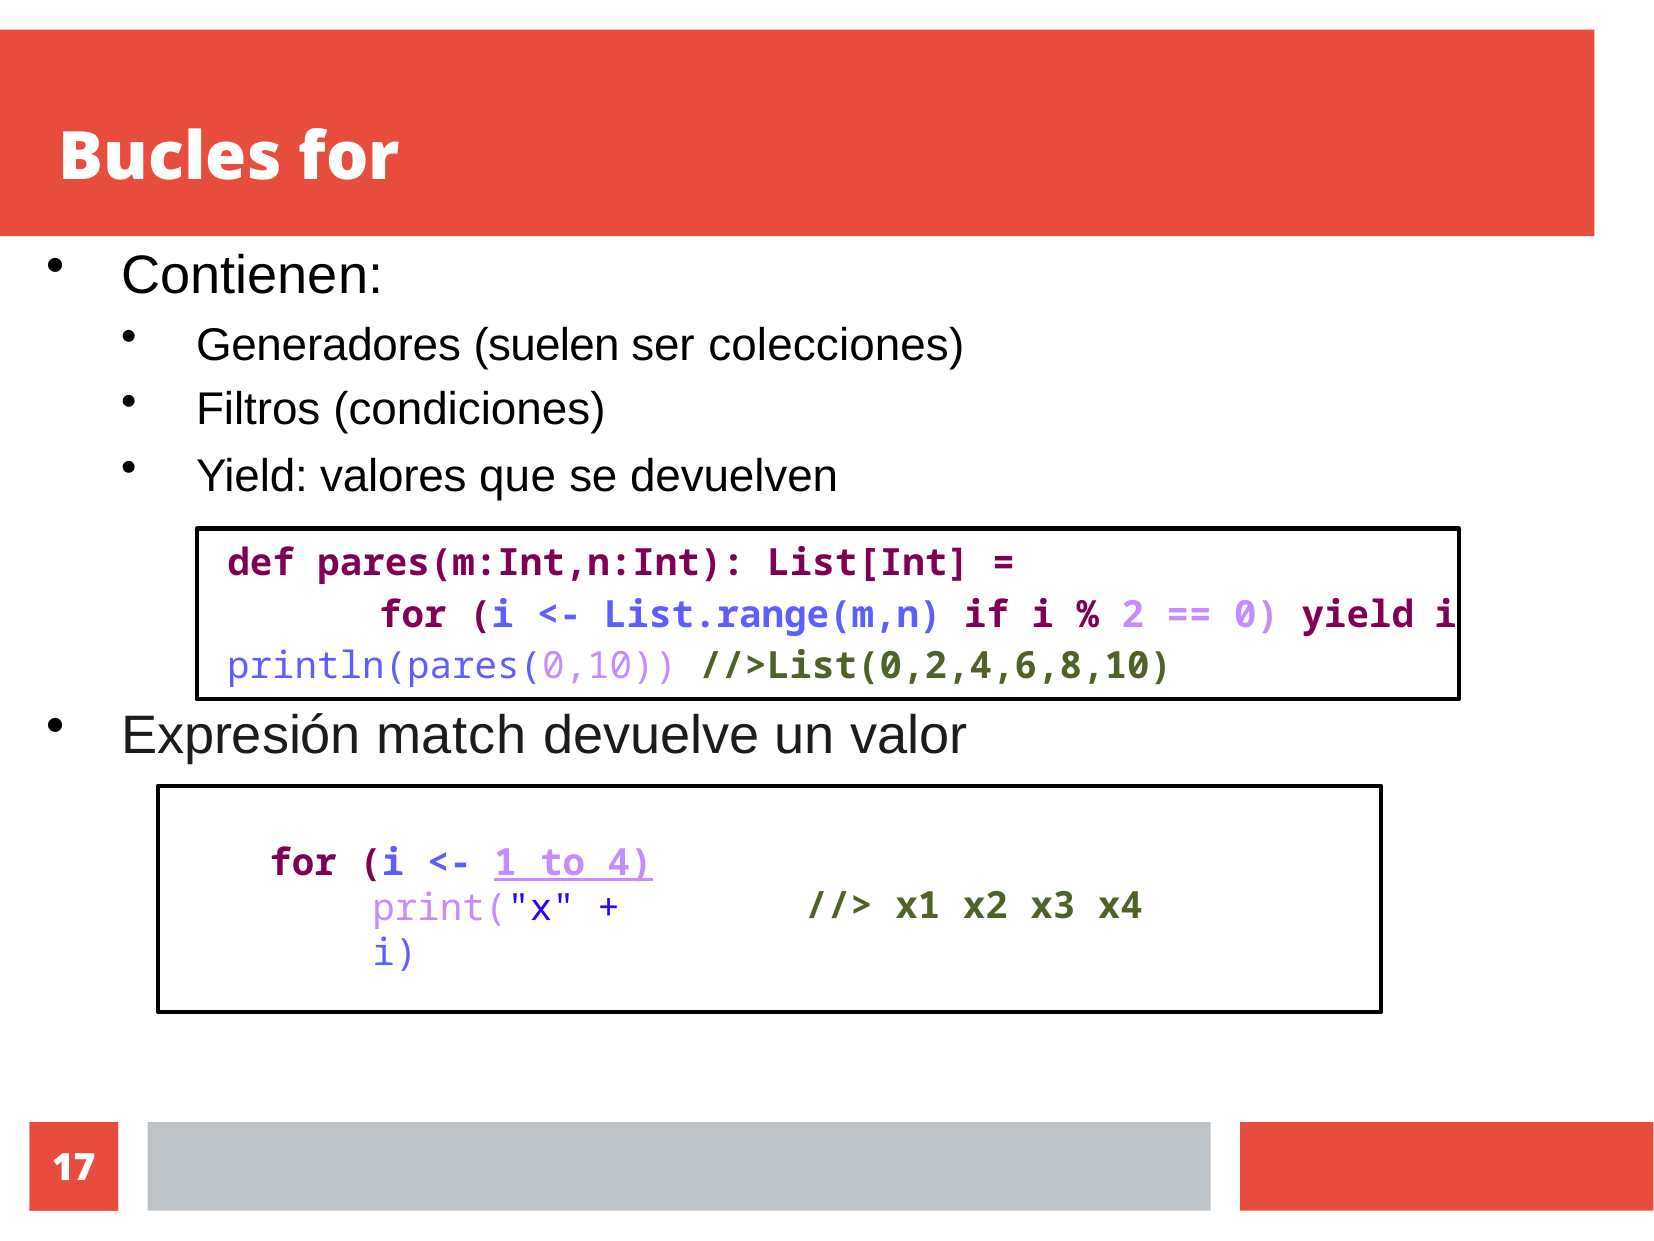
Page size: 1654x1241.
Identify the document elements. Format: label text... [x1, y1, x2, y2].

text_box def pares(m:Int,n:Int): List[Int] = for (i <- List.range(m,n) if i % 2 == 0) yield i println(pares(0,10)) //>List(0,2,4,6,8,10) [0, 528, 1492, 745]
text_box Contienen: Generadores (suelen ser colecciones) Filtros (condiciones) Yield: valores que se devuelven Expresión match devuelve un valor [43, 238, 1553, 765]
text_box for (i <- 1 to 4) print("x" + i) [269, 837, 662, 973]
title Bucles for [59, 66, 1595, 200]
text_box //> x1 x2 x3 x4 [805, 881, 1199, 927]
